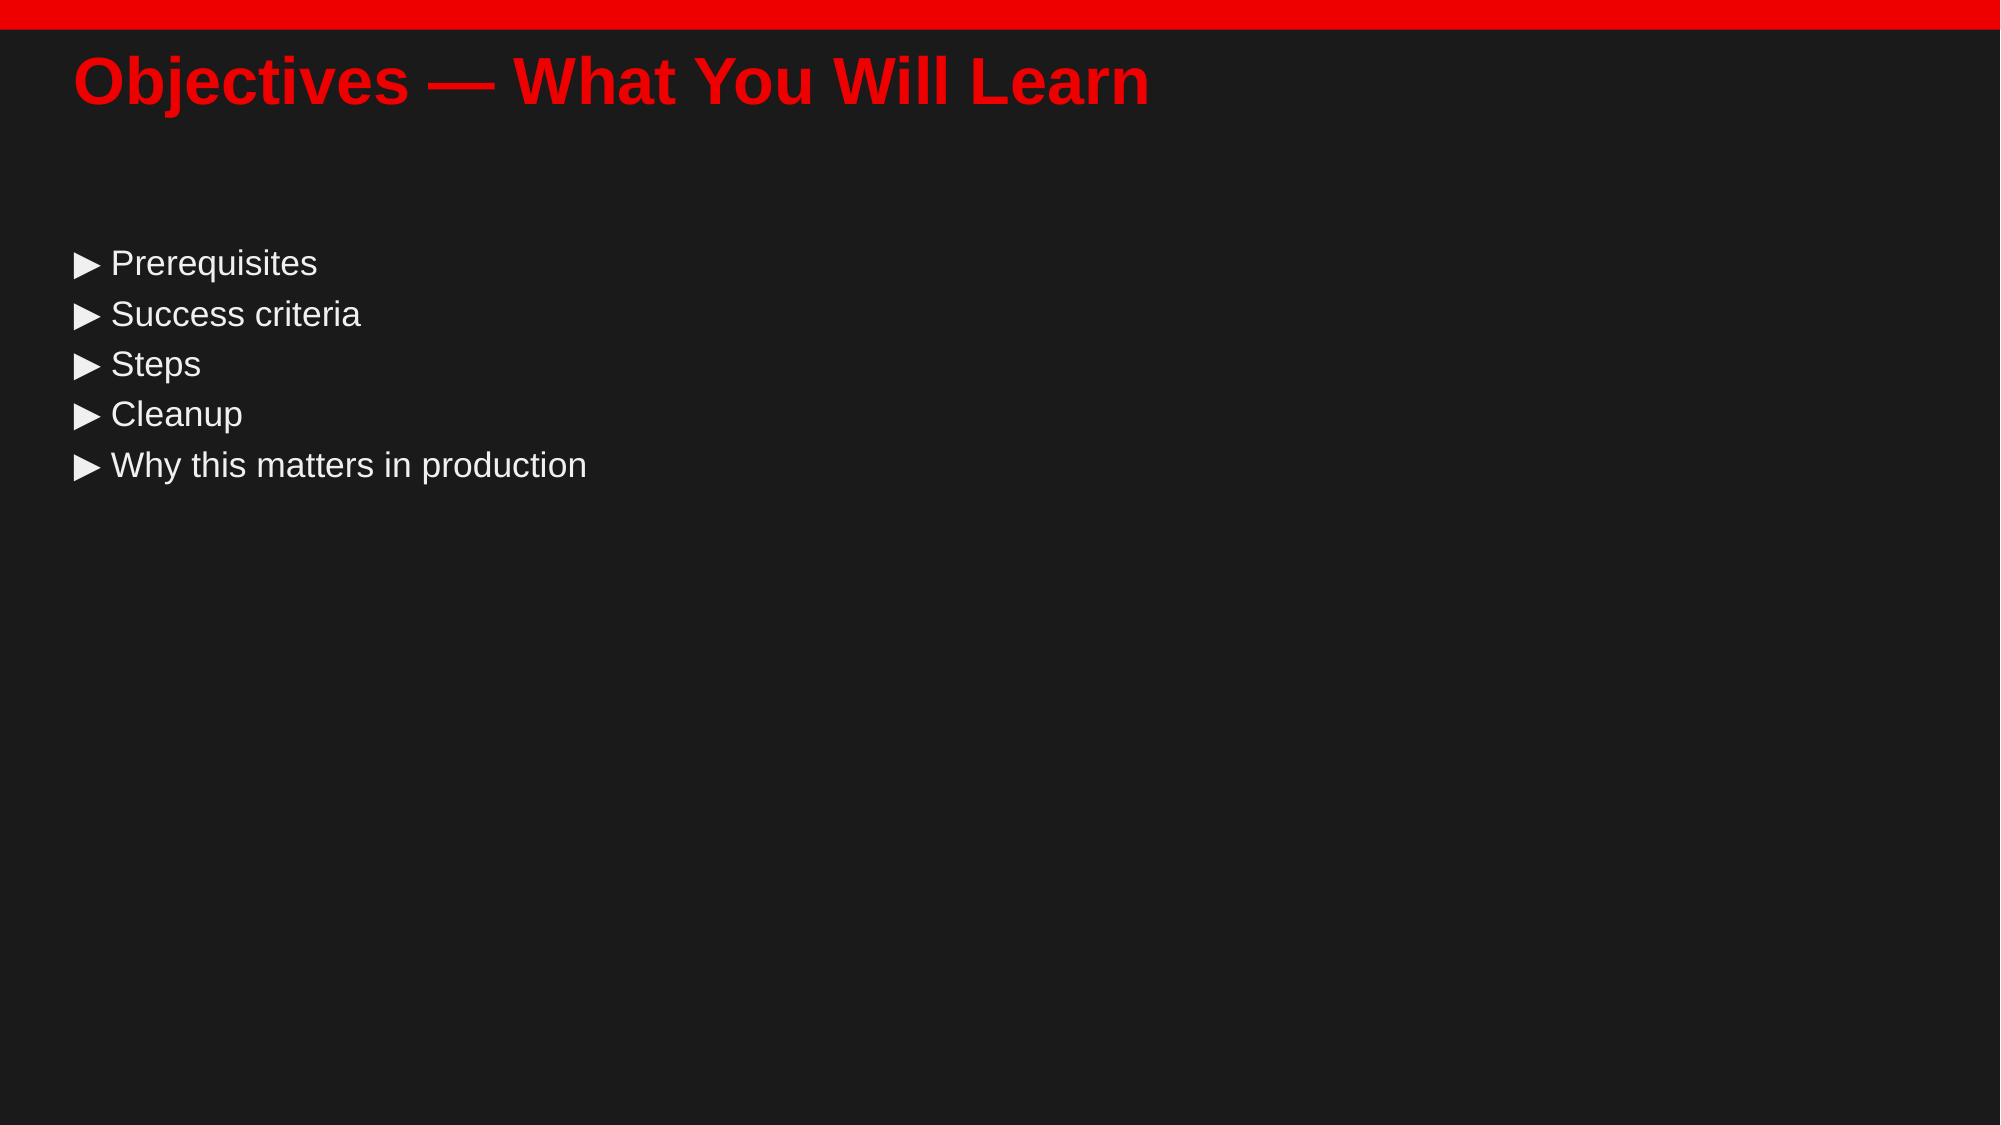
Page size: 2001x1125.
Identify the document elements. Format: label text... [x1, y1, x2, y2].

text_box ▶ Prerequisites ▶ Success criteria ▶ Steps ▶ Cleanup ▶ Why this matters in production [59, 236, 1942, 1037]
text_box [0, 0, 2001, 30]
text_box Objectives — What You Will Learn [59, 36, 1942, 208]
